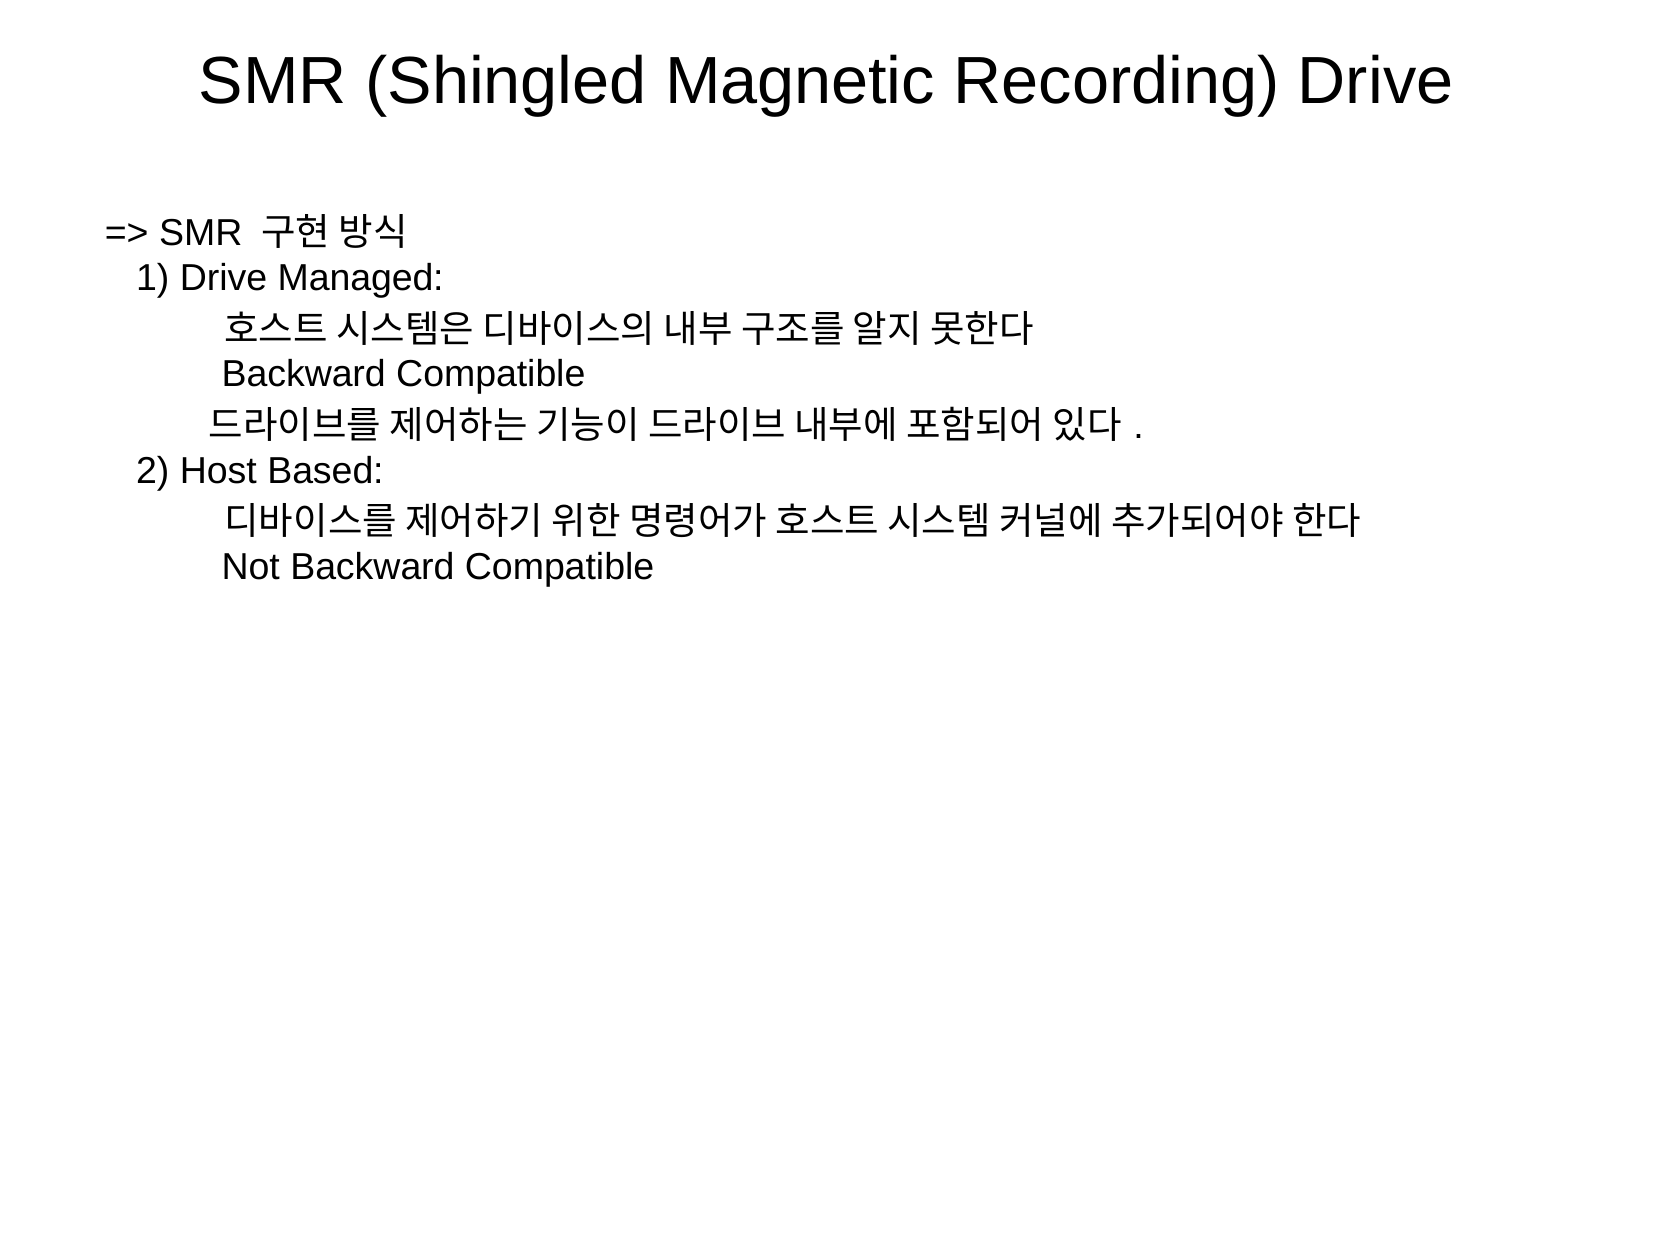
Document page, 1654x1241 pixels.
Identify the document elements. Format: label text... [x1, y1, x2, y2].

text_box SMR (Shingled Magnetic Recording) Drive [0, 35, 1654, 201]
text_box => SMR 구현 방식 1) Drive Managed: 호스트 시스템은 디바이스의 내부 구조를 알지 못한다 Backward Compatible 드라이브를 제어하는 기능이 드라이브 내부에 포함되어 있다. 2) Host Based: 디바이스를 제어하기 위한 명령어가 호스트 시스템 커널에 추가되어야 한다 Not Backward Compatible [90, 195, 1531, 600]
